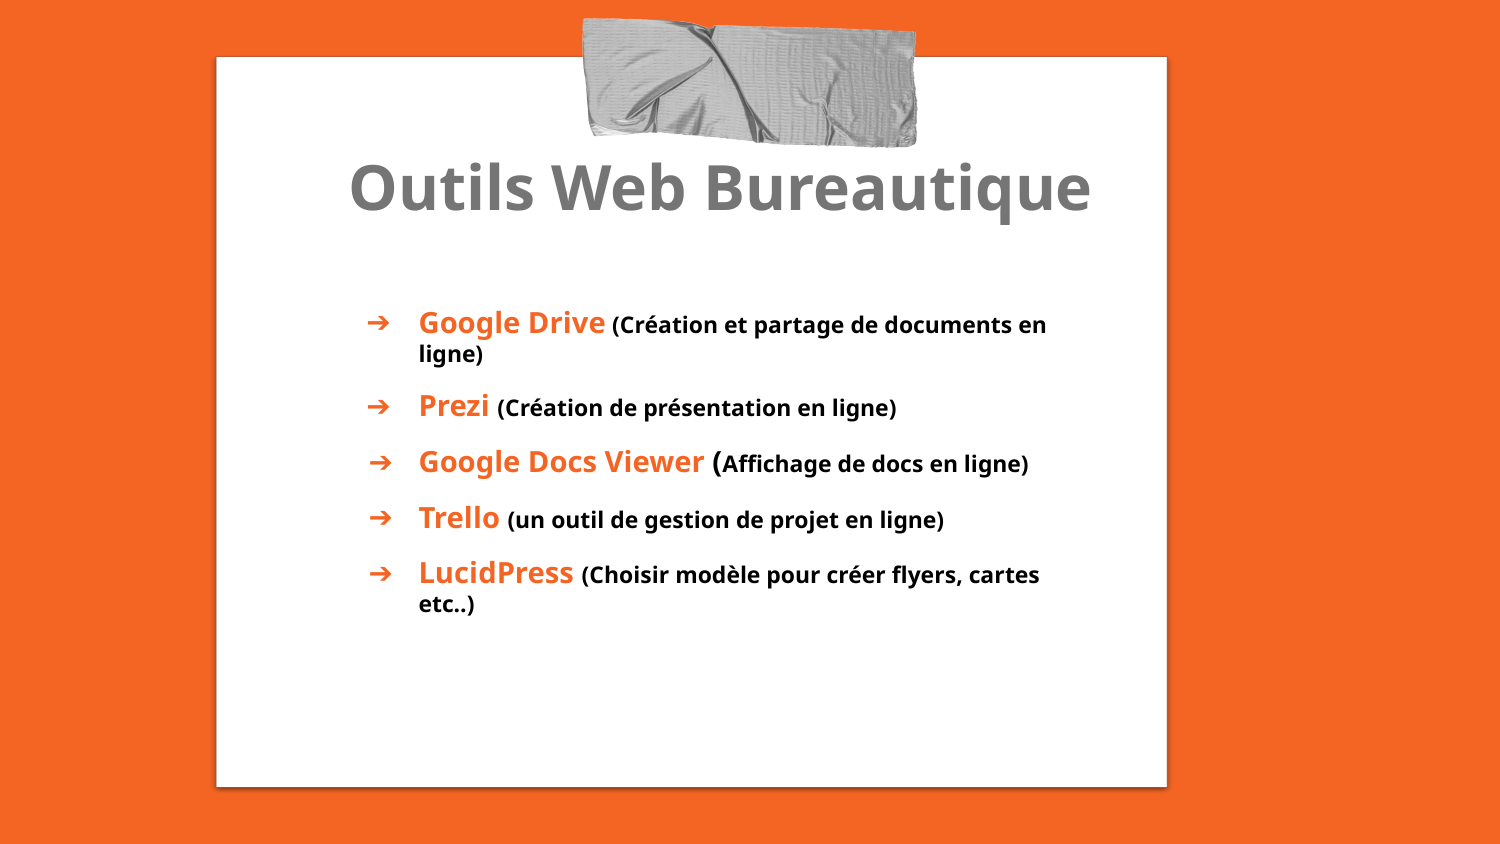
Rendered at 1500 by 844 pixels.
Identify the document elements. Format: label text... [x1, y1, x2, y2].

text_box Outils Web Bureautique [258, 112, 1116, 238]
picture [178, 16, 1206, 817]
list Google Drive (Création et partage de documents en ligne) Prezi (Création de présentation en ligne) Google Docs Viewer (Affichage de docs en ligne) Trello (un outil de gestion de projet en ligne) LucidPress (Choisir modèle pour créer flyers, cartes etc..) [328, 225, 1116, 772]
